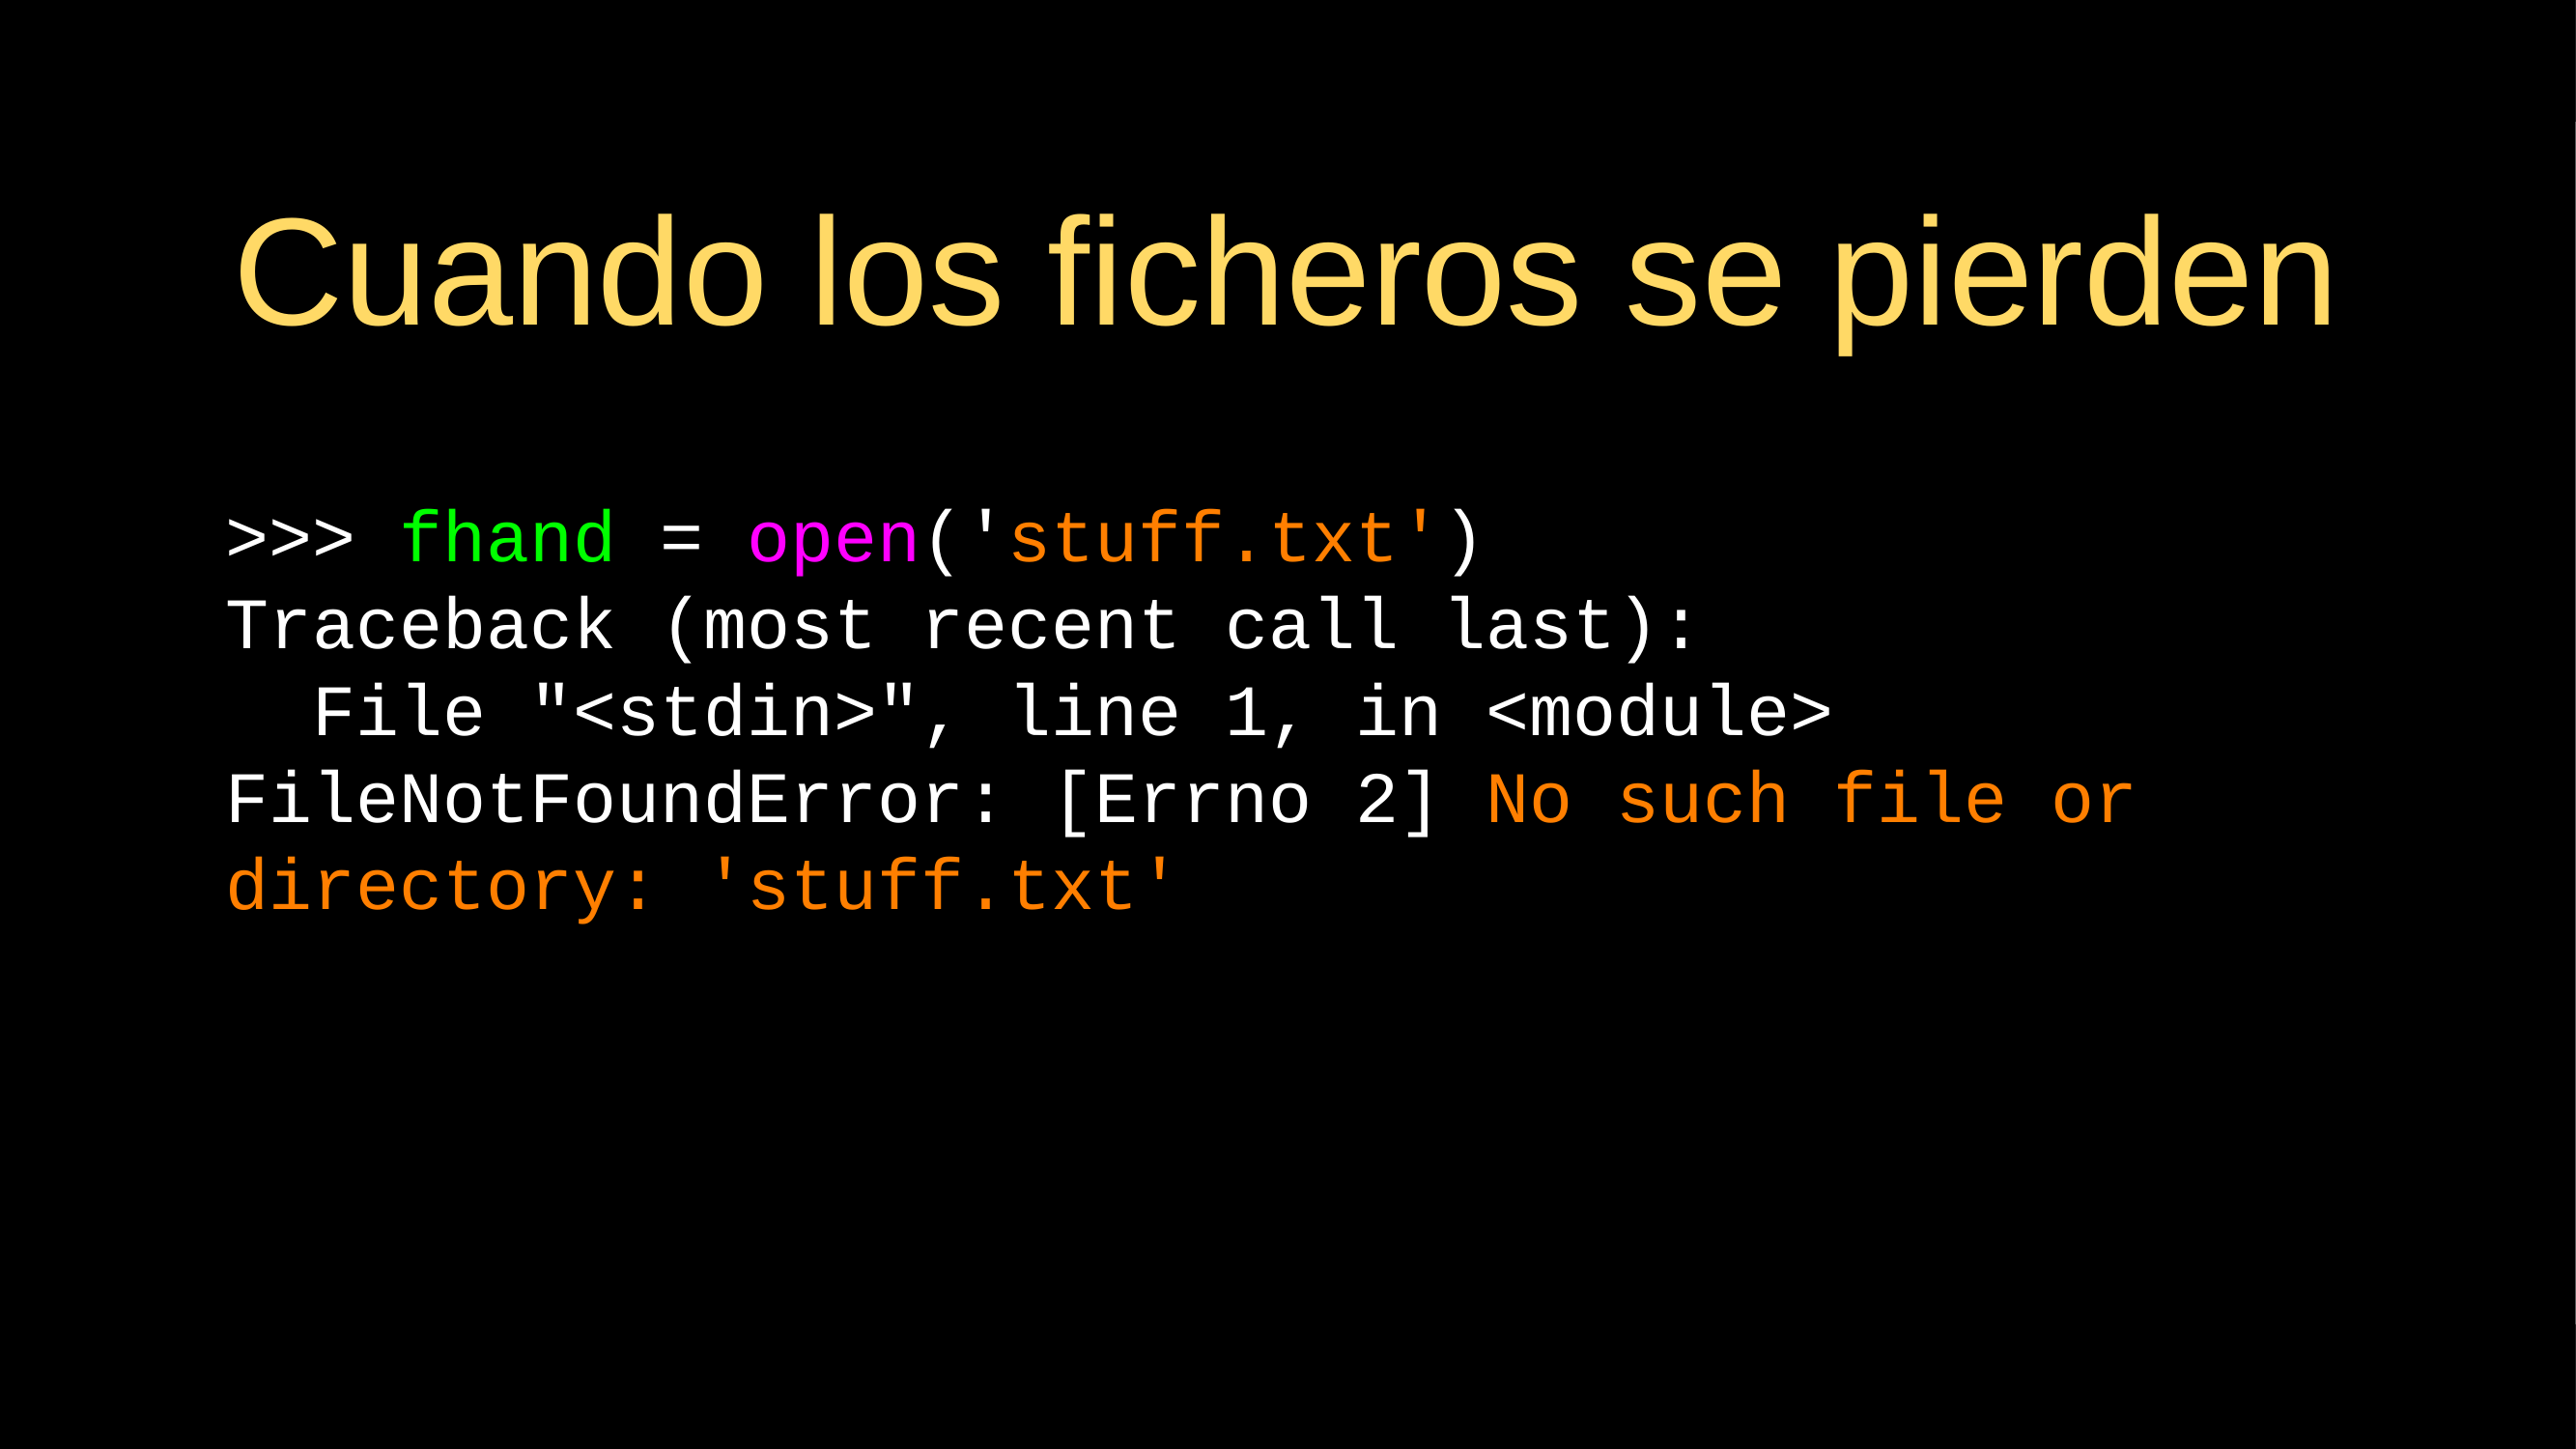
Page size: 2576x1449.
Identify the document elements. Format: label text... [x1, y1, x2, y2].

text_box >>> fhand = open('stuff.txt') Traceback (most recent call last): File "<stdin>", line 1, in <module> FileNotFoundError: [Errno 2] No such file or directory: 'stuff.txt' [225, 487, 2370, 926]
title Cuando los ficheros se pierden [183, 125, 2391, 403]
